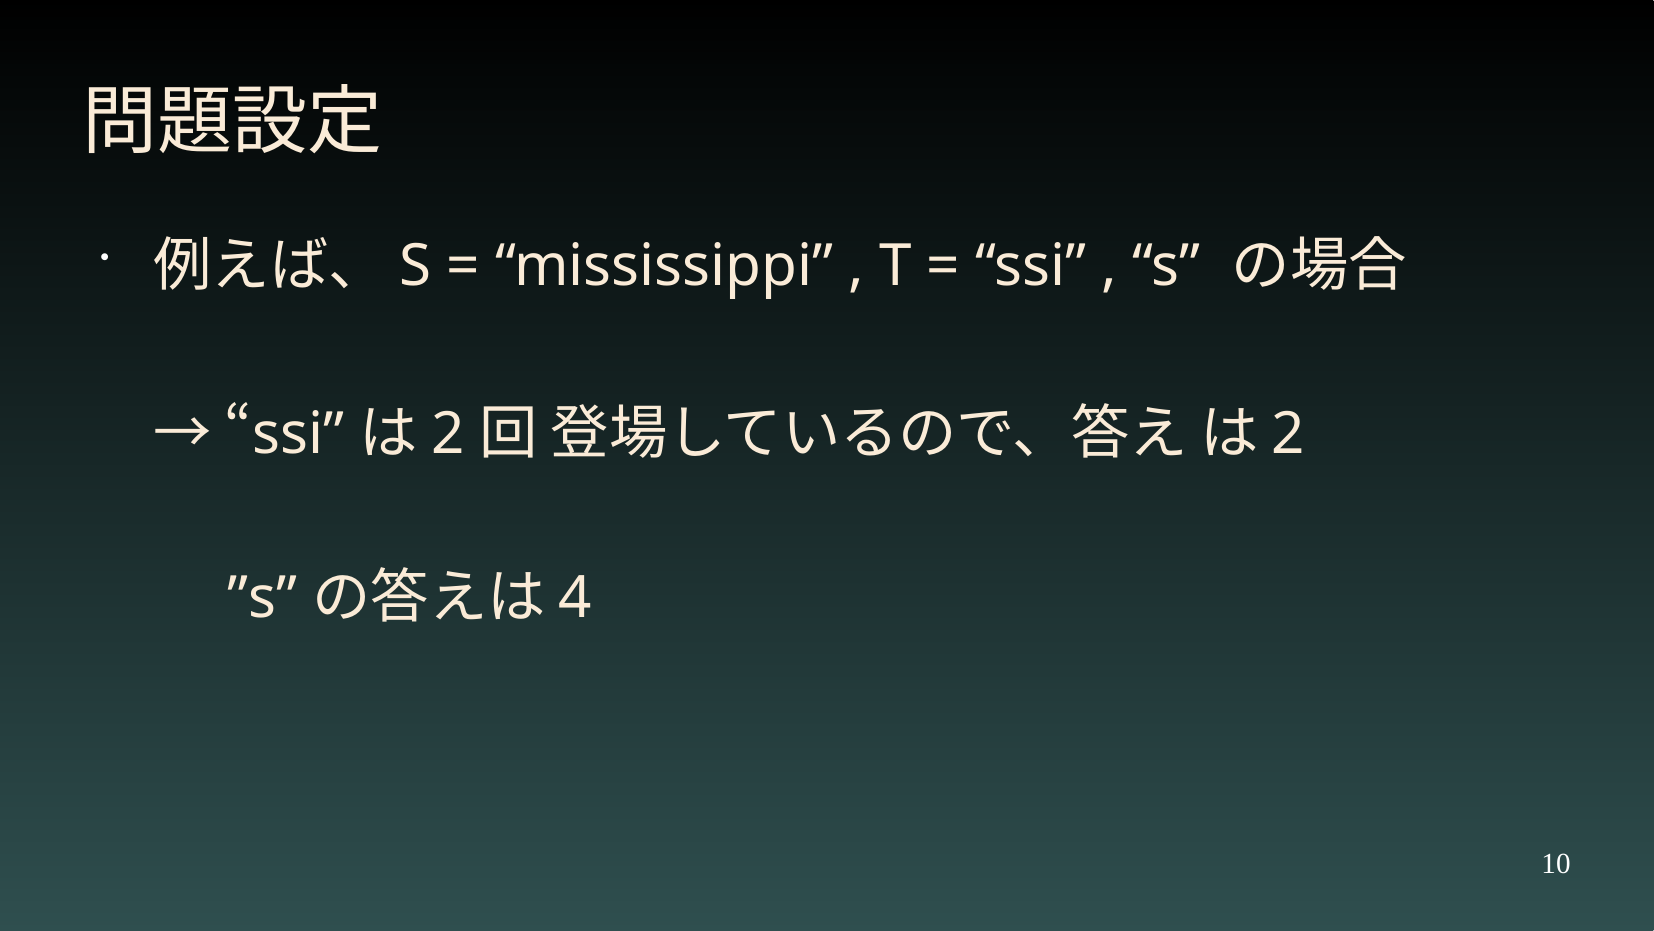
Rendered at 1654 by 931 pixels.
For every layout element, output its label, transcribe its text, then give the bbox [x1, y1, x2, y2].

title 問題設定 [82, 37, 520, 193]
list 例えば、 S = “mississippi” , T = “ssi” , “s” の場合 → “ssi” は 2 回 登場しているので、答え は 2 ”s” の答えは 4 [82, 217, 1571, 863]
